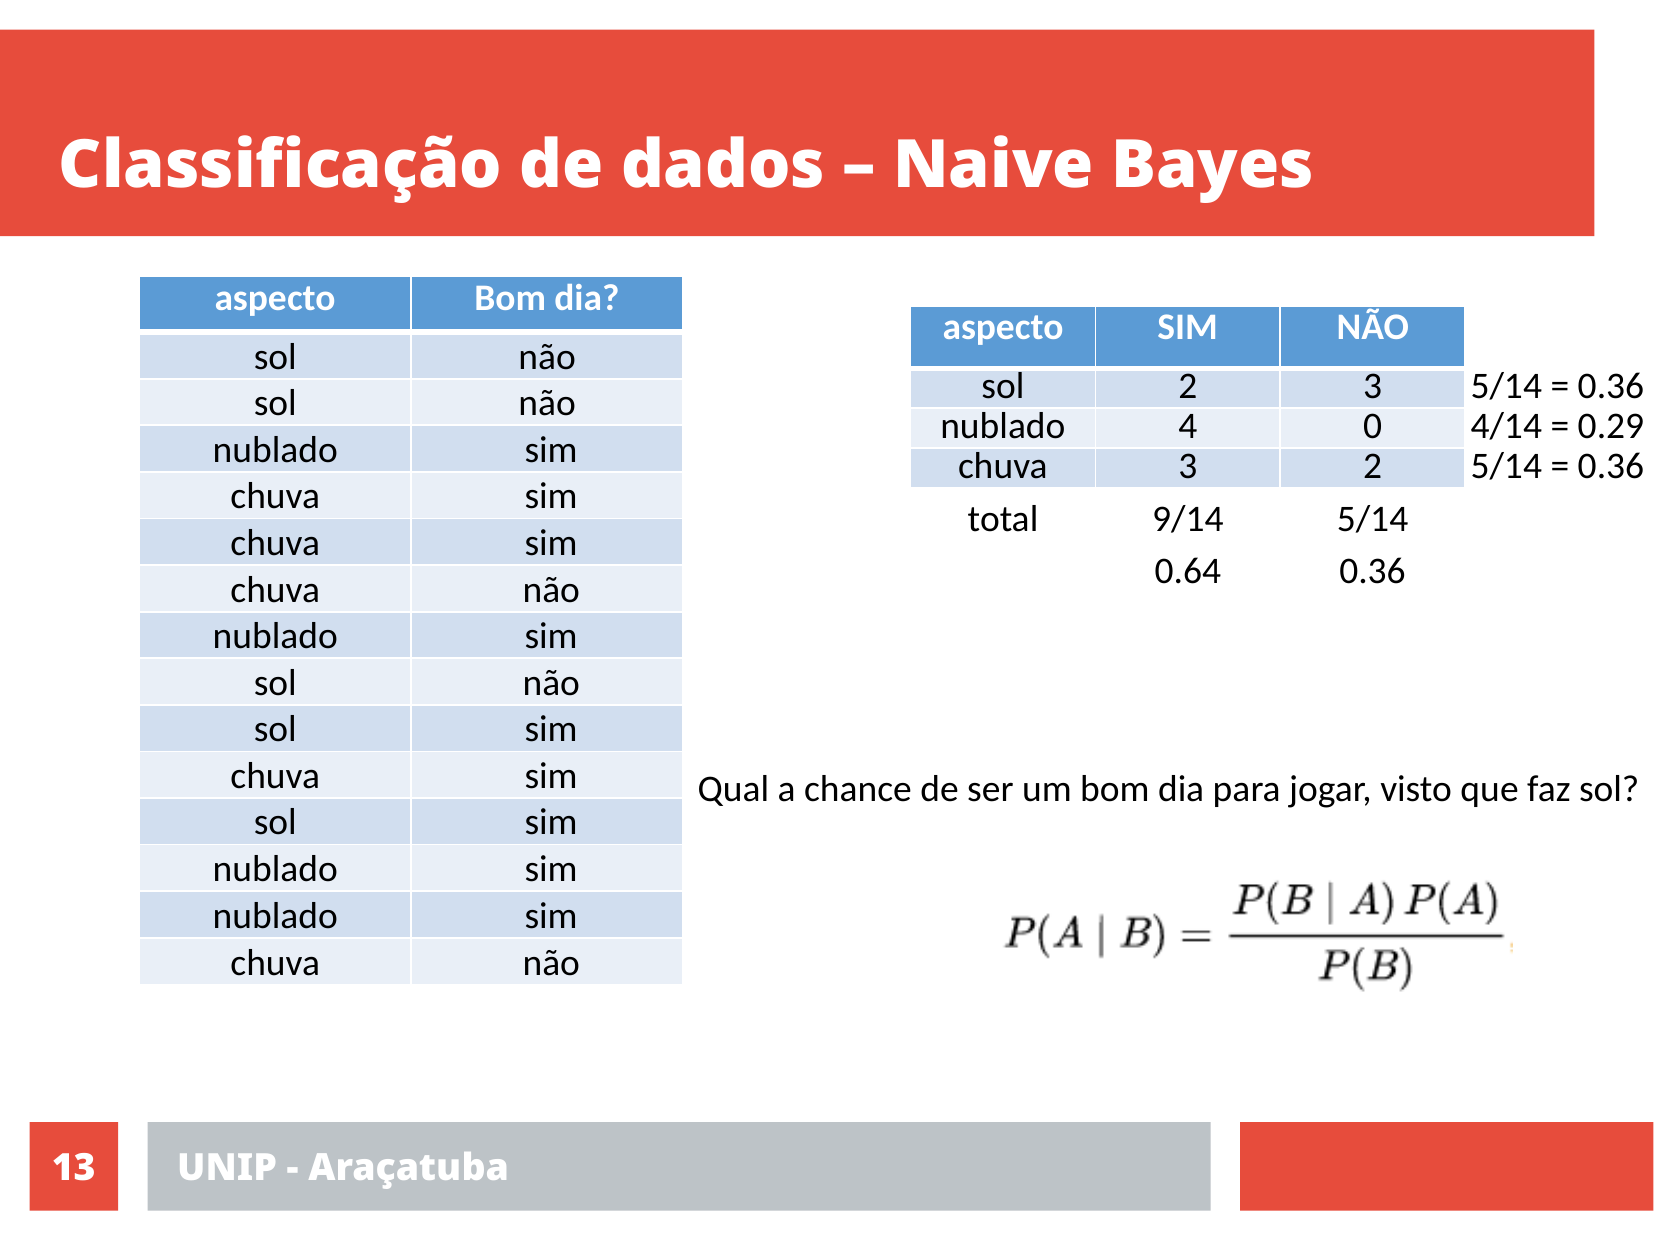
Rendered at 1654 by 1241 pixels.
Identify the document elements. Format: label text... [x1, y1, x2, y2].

table_header aspecto [140, 277, 410, 329]
table_cell 5/14 = 0.36 [1466, 371, 1649, 407]
table_cell sim [412, 706, 682, 751]
table_cell [1466, 542, 1649, 593]
text_box Qual a chance de ser um bom dia para jogar, visto que faz sol? [682, 765, 1654, 818]
table_cell 4/14 = 0.29 [1466, 409, 1649, 447]
table_cell sol [140, 380, 410, 424]
table_cell chuva [140, 566, 410, 611]
table_cell não [412, 659, 682, 704]
table_header NÃO [1281, 307, 1464, 366]
table_cell [911, 542, 1095, 593]
table_cell 3 [1281, 371, 1464, 407]
title Classificação de dados – Naive Bayes [59, 59, 1595, 207]
table_cell nublado [140, 892, 410, 937]
table_cell [1466, 489, 1649, 540]
table_cell nublado [140, 845, 410, 890]
table_cell não [412, 335, 682, 378]
table_cell sim [412, 473, 682, 518]
table_cell nublado [140, 426, 410, 471]
table_header aspecto [911, 307, 1095, 366]
table_cell sim [412, 426, 682, 471]
table_cell não [412, 380, 682, 424]
picture [987, 860, 1513, 1015]
table_cell 2 [1096, 371, 1279, 407]
table_header [1466, 307, 1649, 366]
table_cell nublado [911, 409, 1095, 447]
table_cell sim [412, 752, 682, 797]
table_cell 5/14 = 0.36 [1466, 449, 1649, 487]
table_cell 5/14 [1281, 489, 1464, 540]
table_cell 0 [1281, 409, 1464, 447]
table_cell sol [140, 706, 410, 751]
table_cell sim [412, 845, 682, 890]
table_cell chuva [140, 752, 410, 797]
table_cell sim [412, 613, 682, 657]
table_cell 4 [1096, 409, 1279, 447]
table_cell 0.36 [1281, 542, 1464, 593]
table_cell nublado [140, 613, 410, 657]
table_cell sol [911, 371, 1095, 407]
table_cell 0.64 [1096, 542, 1279, 593]
table_cell sol [140, 335, 410, 378]
table_cell chuva [140, 939, 410, 984]
table_cell sol [140, 659, 410, 704]
table_cell sim [412, 799, 682, 844]
table_cell sim [412, 892, 682, 937]
table_header Bom dia? [412, 277, 682, 329]
table_cell chuva [140, 519, 410, 564]
table_header SIM [1096, 307, 1279, 366]
table_cell sim [412, 519, 682, 564]
table_cell chuva [911, 449, 1095, 487]
table_cell não [412, 566, 682, 611]
table_cell 9/14 [1096, 489, 1279, 540]
table_cell total [911, 489, 1095, 540]
table_cell 2 [1281, 449, 1464, 487]
table_cell não [412, 939, 682, 984]
table_cell 3 [1096, 449, 1279, 487]
table_cell sol [140, 799, 410, 844]
table_cell chuva [140, 473, 410, 518]
